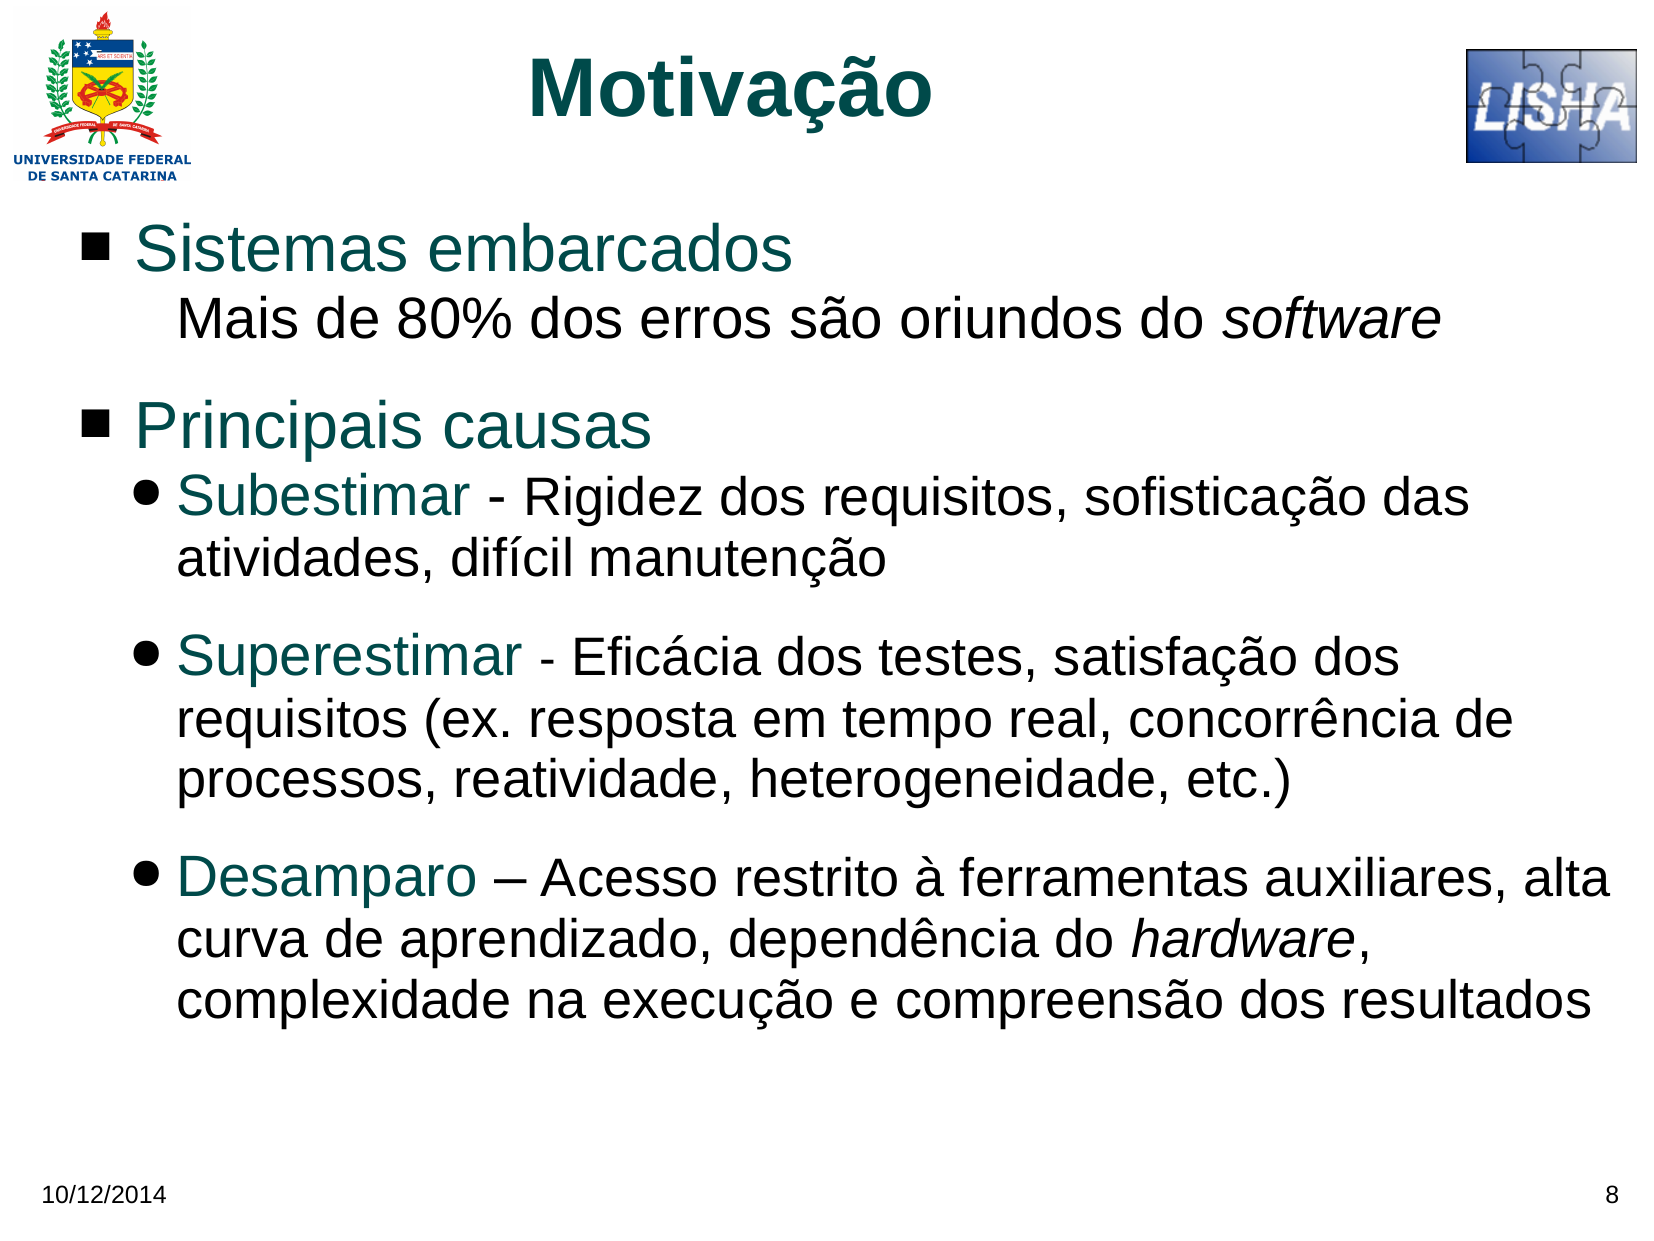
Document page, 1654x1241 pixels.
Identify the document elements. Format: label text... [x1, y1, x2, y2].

title Motivação [37, 37, 1426, 151]
picture [13, 6, 191, 181]
picture [1466, 49, 1637, 163]
list Sistemas embarcados Mais de 80% dos erros são oriundos do software Principais causas Subestimar - Rigidez dos requisitos, sofisticação das atividades, difícil manutenção Superestimar - Eficácia dos testes, satisfação dos requisitos (ex. resposta em tempo real, concorrência de processos, reatividade, heterogeneidade, etc.) Desamparo – Acesso restrito à ferramentas auxiliares, alta curva de aprendizado, dependência do hardware, complexidade na execução e compreensão dos resultados [34, 211, 1637, 1149]
